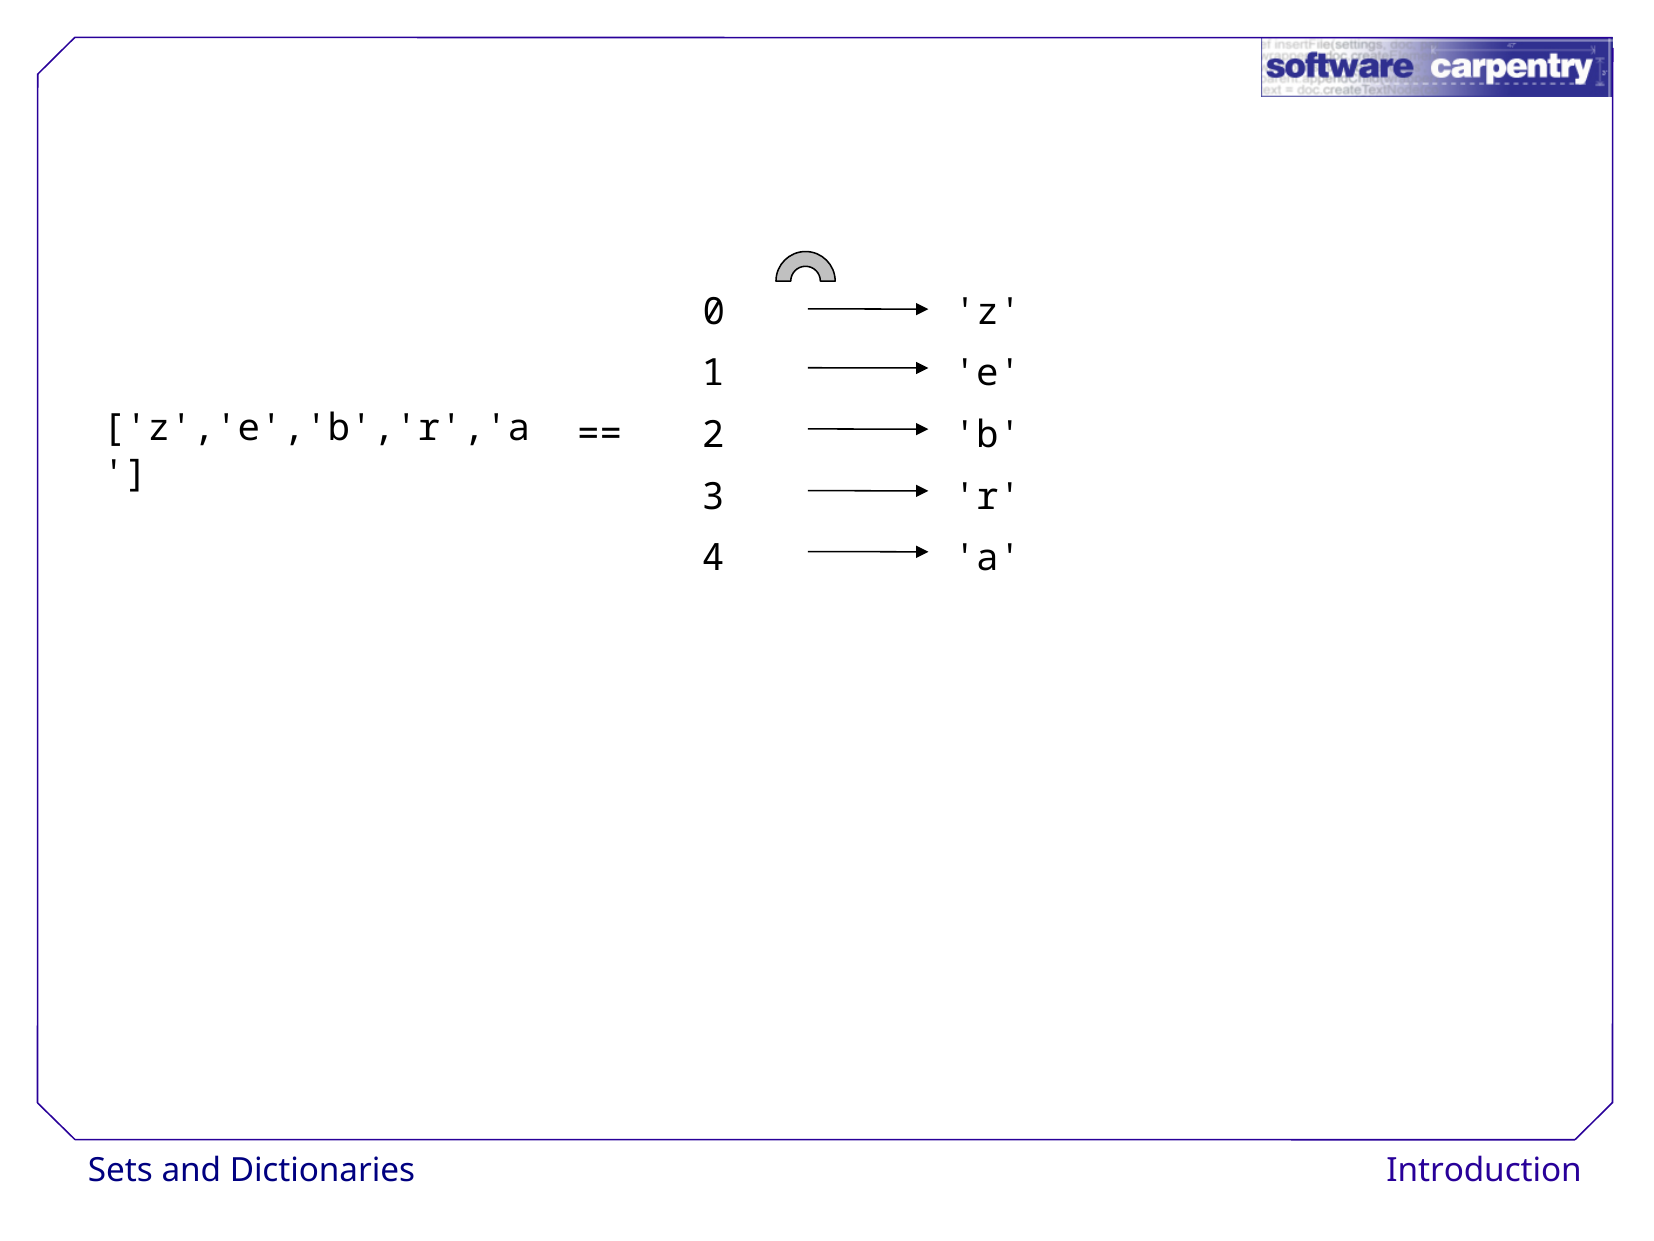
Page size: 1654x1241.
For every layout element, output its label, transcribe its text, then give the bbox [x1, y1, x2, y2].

table_cell [779, 402, 836, 462]
text_box 4 [647, 517, 779, 593]
table_cell [779, 523, 836, 583]
text_box [777, 251, 836, 282]
text_box 'b' [921, 393, 1054, 469]
text_box 'a' [921, 516, 1054, 592]
table_header [780, 281, 836, 341]
picture [1261, 39, 1613, 97]
text_box 1 [647, 332, 779, 394]
text_box == [533, 393, 666, 469]
text_box 2 [666, 394, 779, 455]
table_cell [779, 341, 836, 402]
text_box 3 [647, 455, 779, 517]
text_box 'z' [921, 271, 1054, 332]
text_box ['z','e','b','r','a'] [80, 393, 533, 469]
table_cell [779, 462, 836, 523]
text_box 'e' [921, 332, 1054, 393]
text_box 0 [647, 271, 780, 347]
text_box 'r' [921, 469, 1054, 516]
